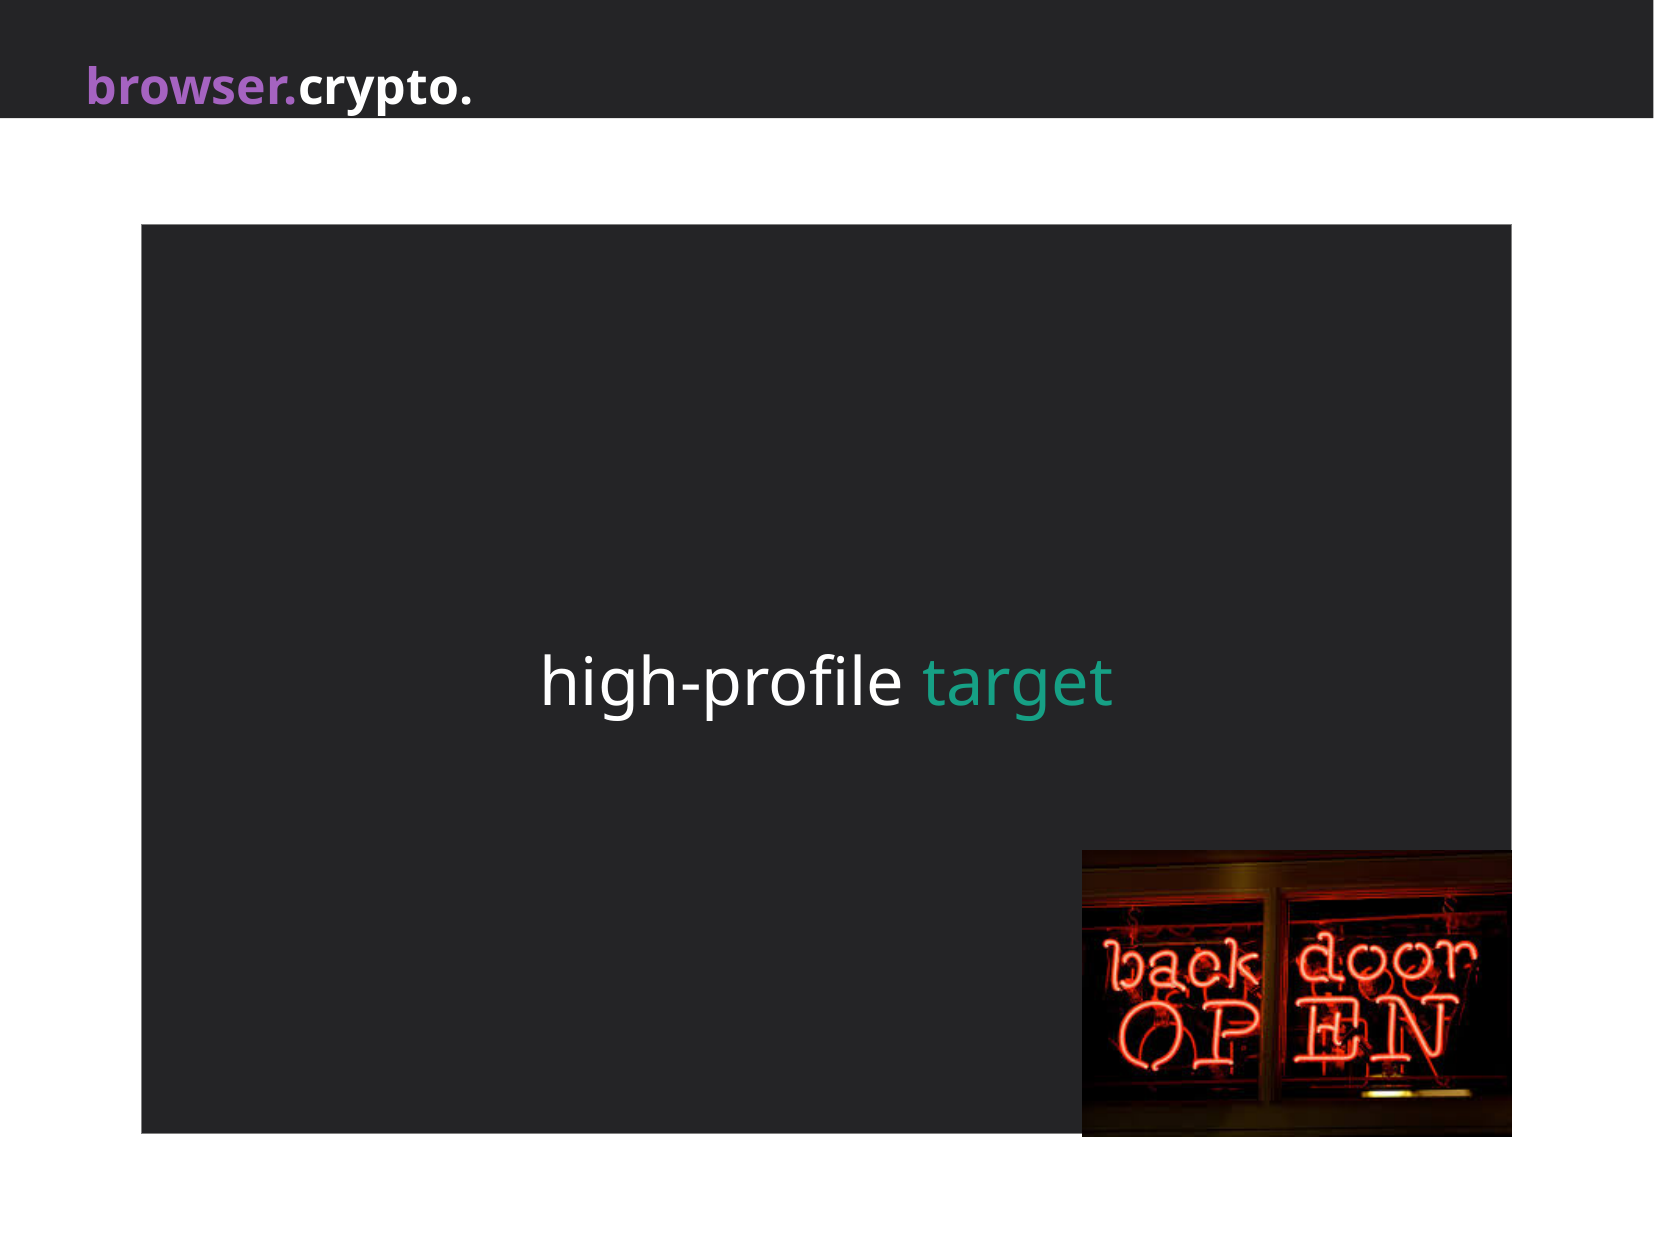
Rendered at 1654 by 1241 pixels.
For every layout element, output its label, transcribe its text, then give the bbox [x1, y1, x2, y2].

text_box browser.crypto. [70, 43, 567, 119]
picture [1082, 850, 1512, 1137]
text_box [0, 0, 1654, 119]
text_box high-profile target [141, 224, 1512, 1134]
text_box [165, 531, 1441, 1087]
